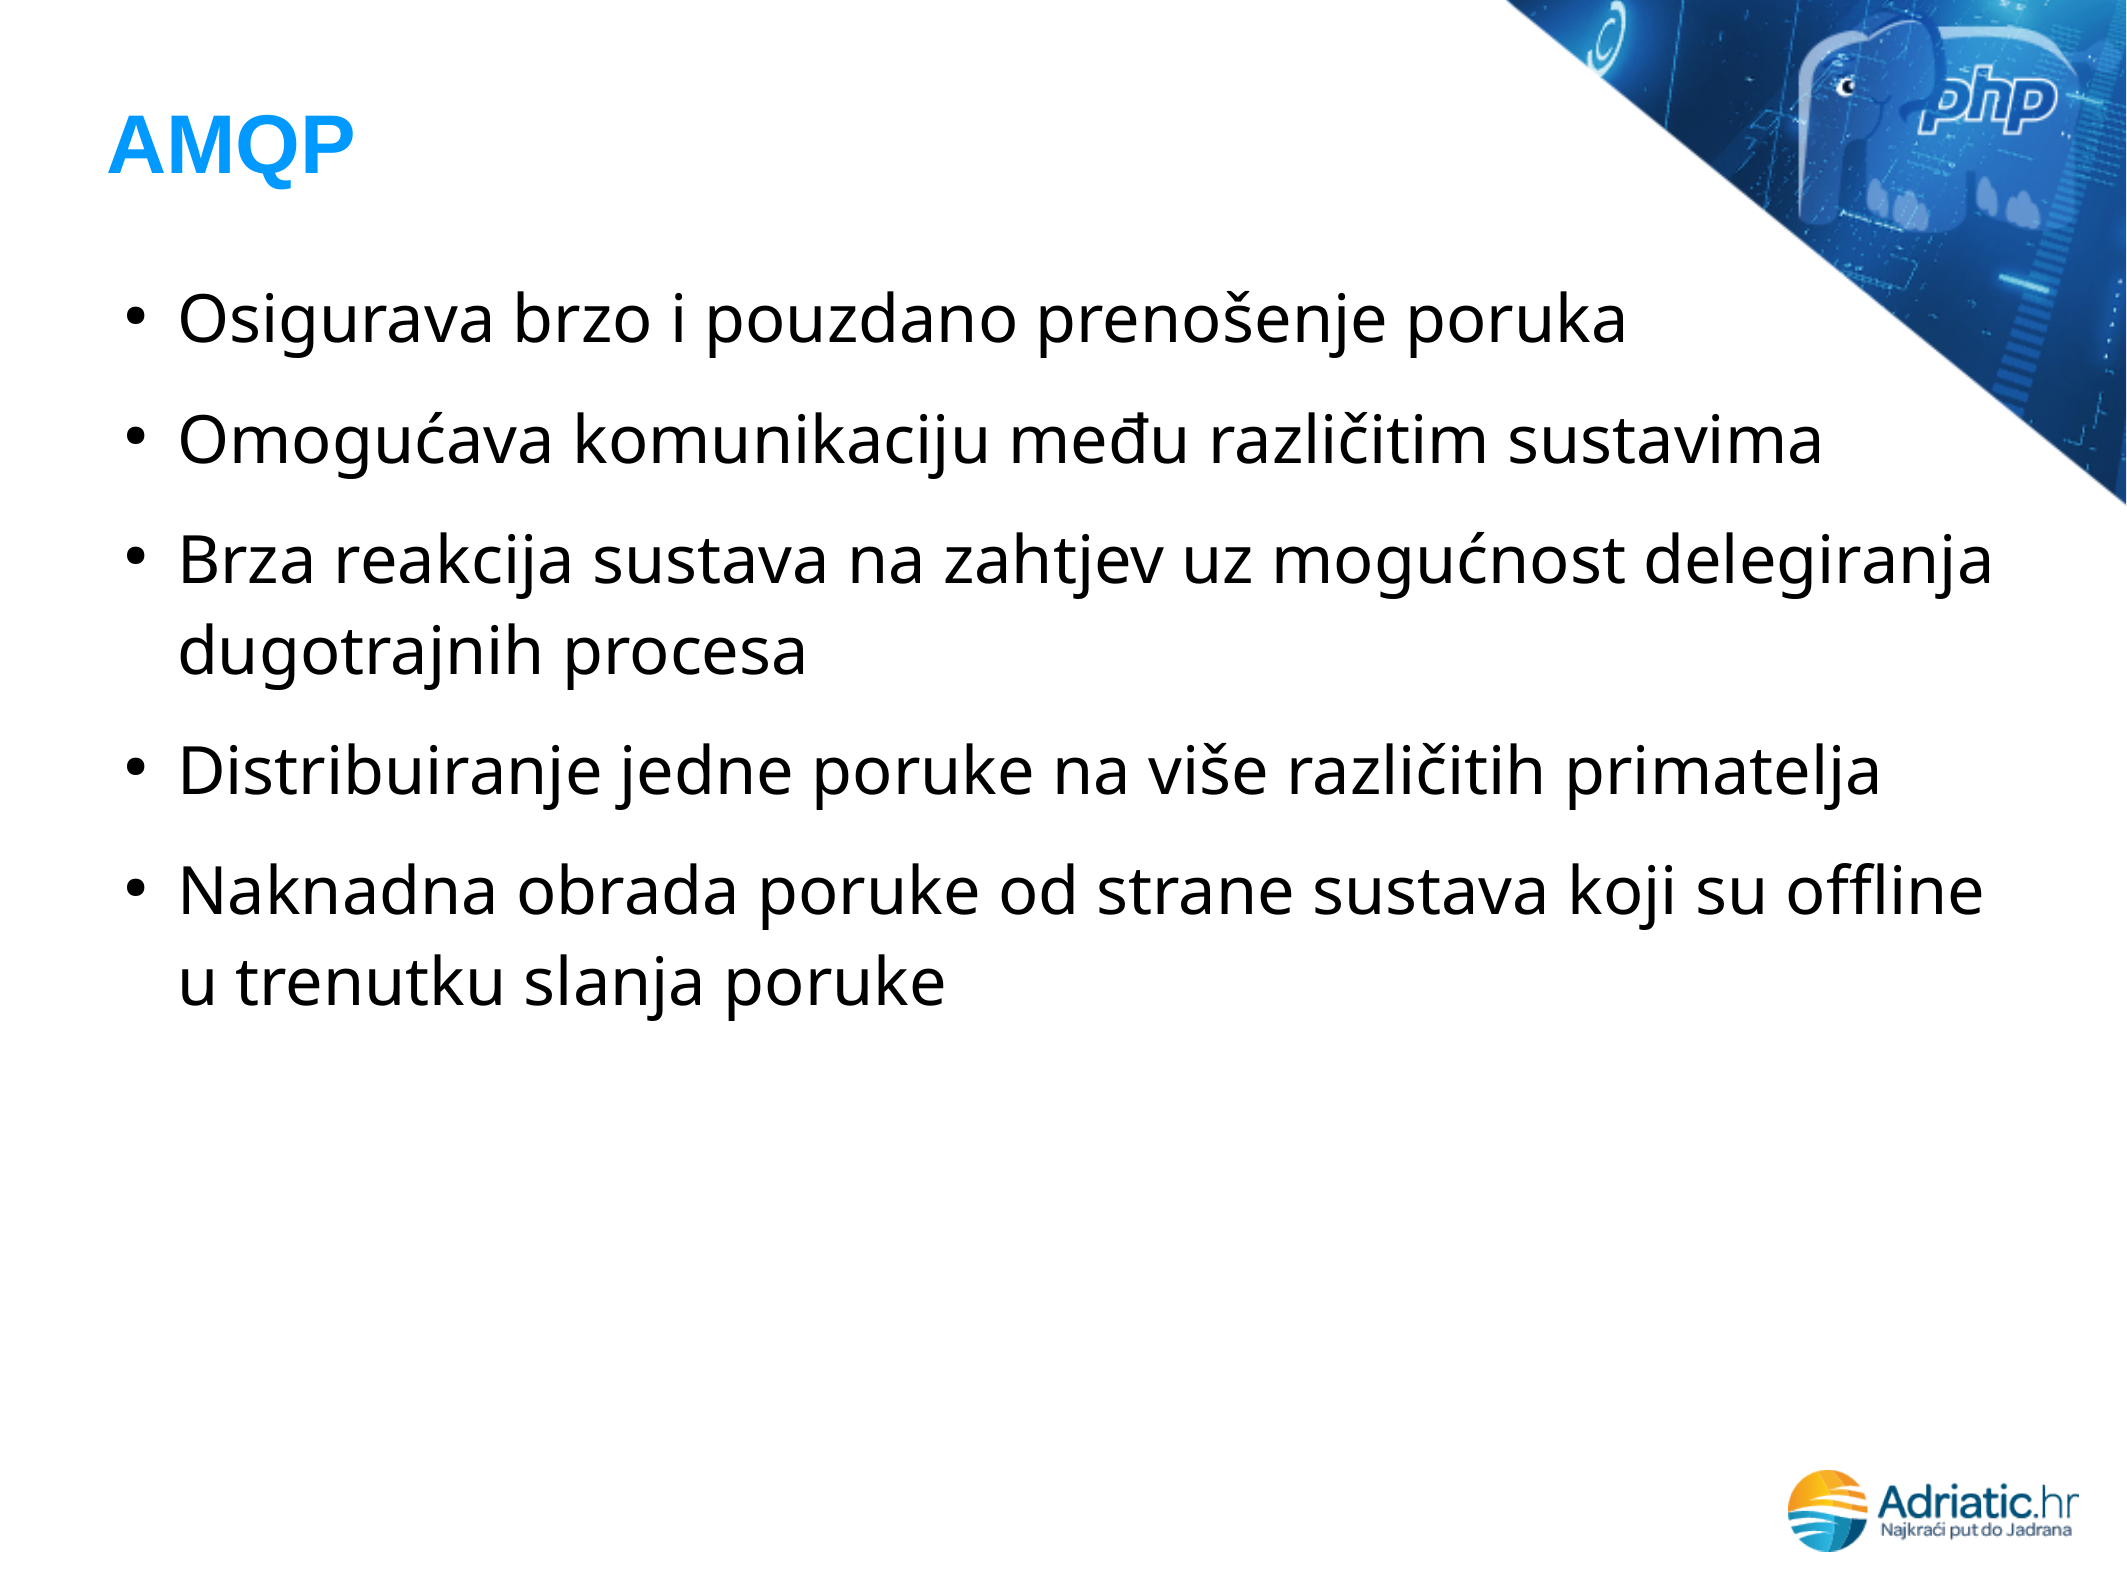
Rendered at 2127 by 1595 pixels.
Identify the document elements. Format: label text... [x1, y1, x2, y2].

picture [1505, 0, 2127, 625]
list Osigurava brzo i pouzdano prenošenje poruka Omogućava komunikaciju među različitim sustavima Brza reakcija sustava na zahtjev uz mogućnost delegiranja dugotrajnih procesa Distribuiranje jedne poruke na više različitih primatelja Naknadna obrada poruke od strane sustava koji su offline u trenutku slanja poruke [106, 271, 2020, 1453]
title AMQP [106, 70, 1630, 219]
picture [1788, 1470, 2079, 1552]
